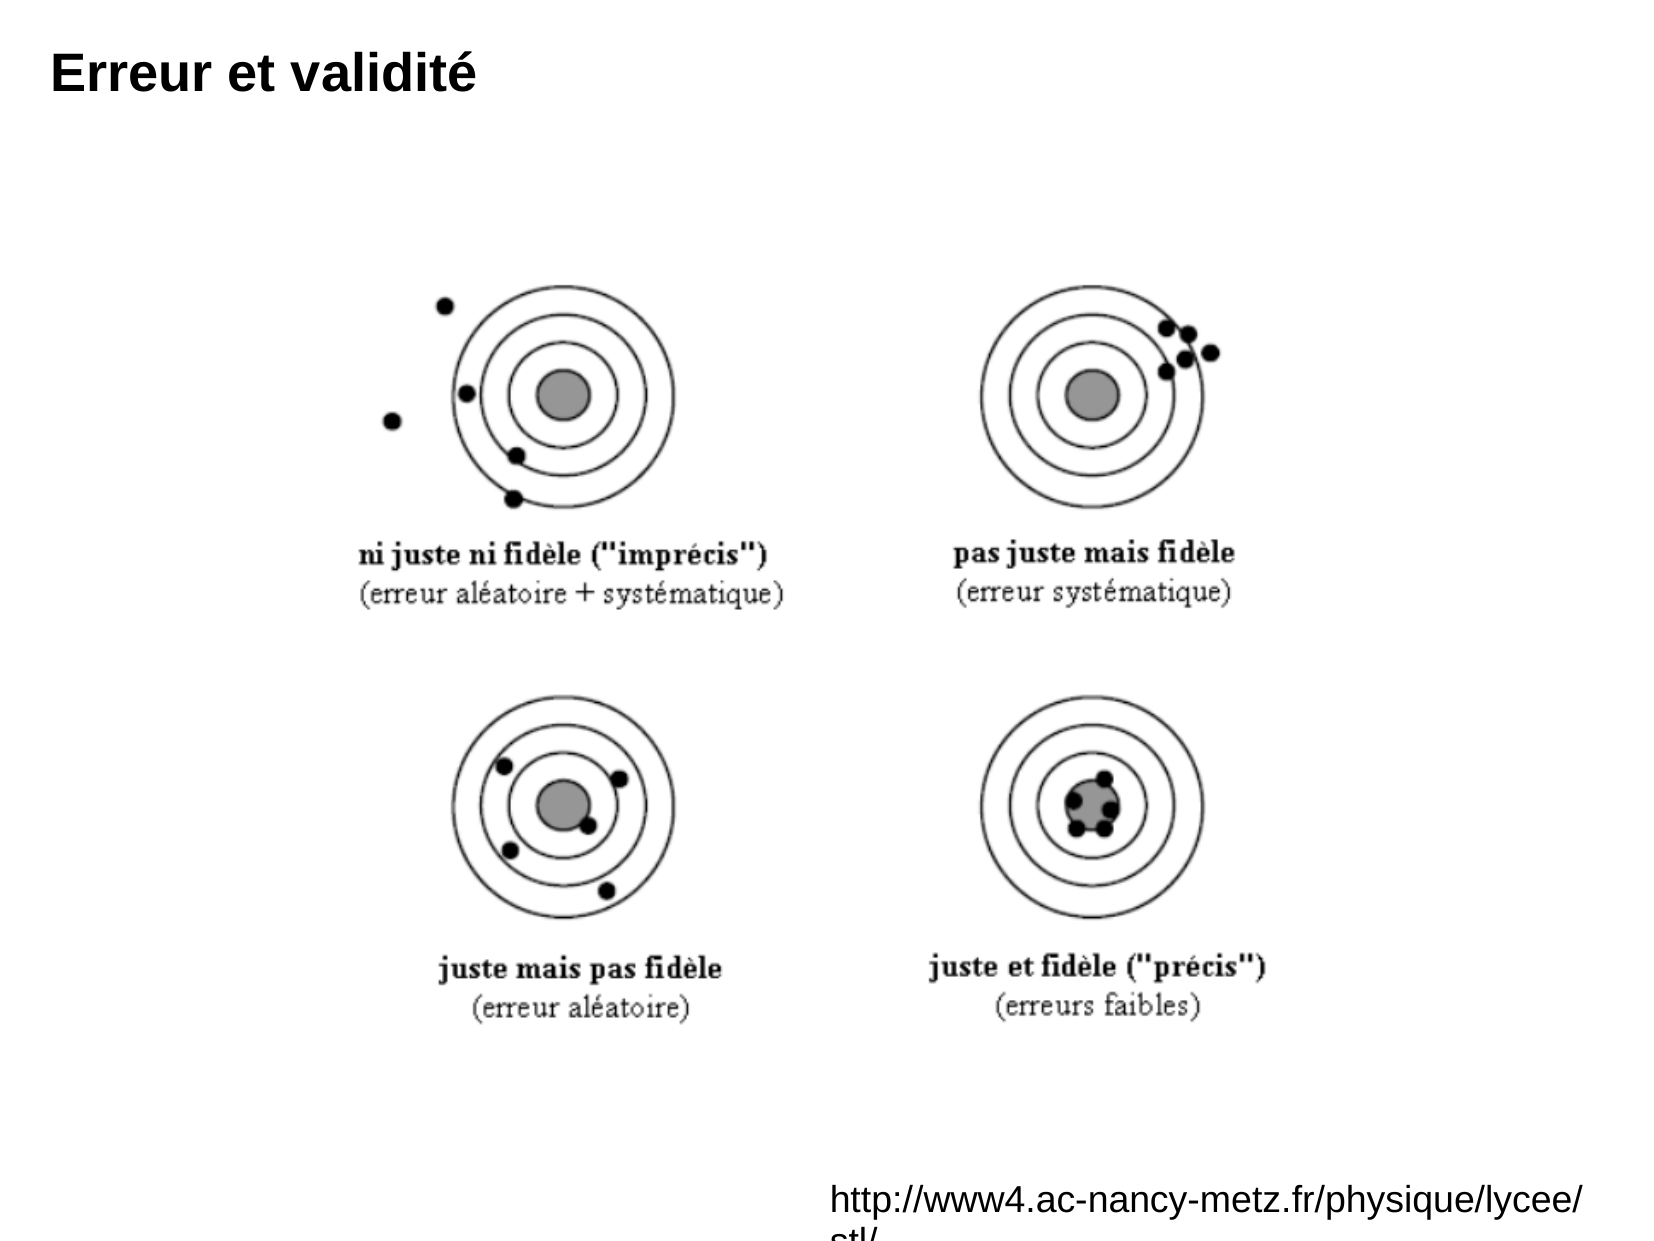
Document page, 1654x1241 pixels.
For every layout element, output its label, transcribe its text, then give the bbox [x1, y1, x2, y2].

picture [318, 236, 1341, 1040]
text_box Erreur et validité [35, 35, 721, 113]
text_box http://www4.ac-nancy-metz.fr/physique/lycee/stl/ [814, 1171, 1643, 1229]
